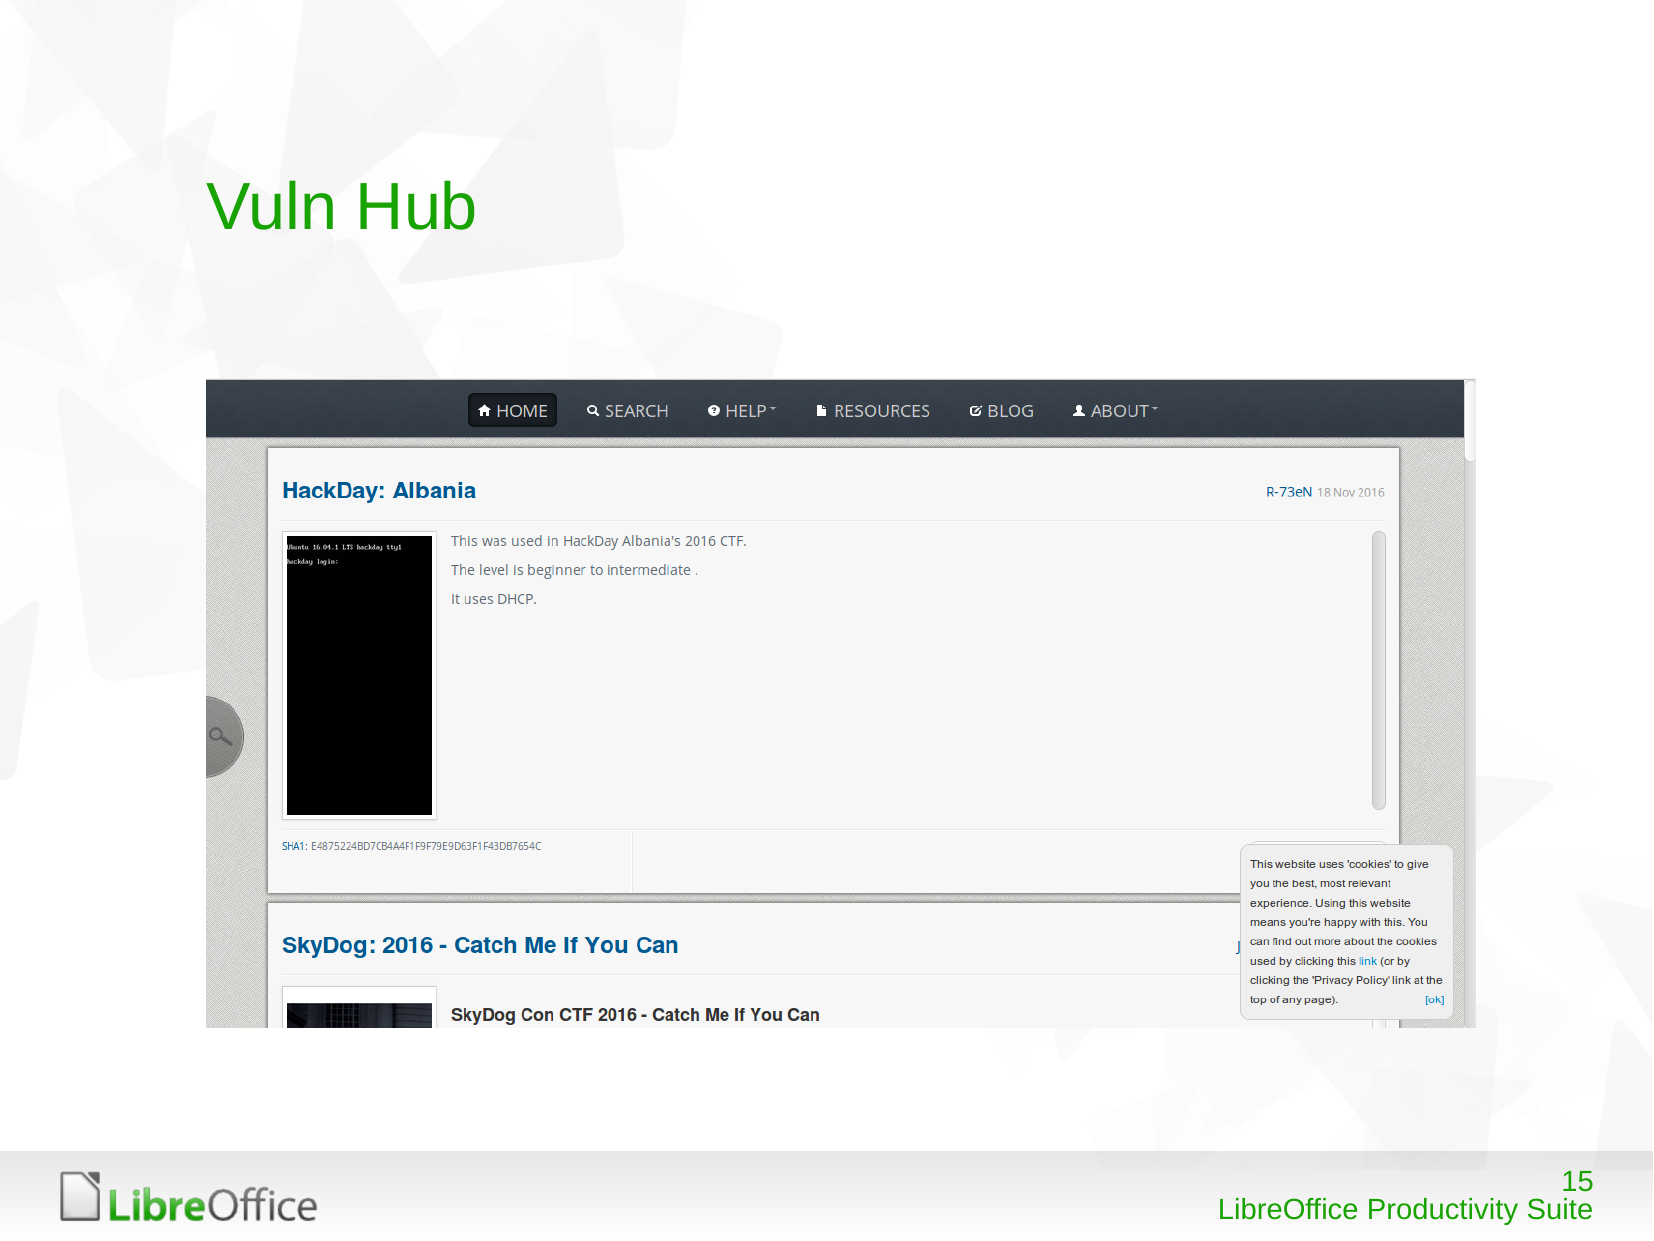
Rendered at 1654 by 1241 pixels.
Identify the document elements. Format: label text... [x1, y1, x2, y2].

picture [41, 1152, 337, 1241]
picture [0, 0, 1653, 1170]
title Vuln Hub [206, 118, 1476, 296]
